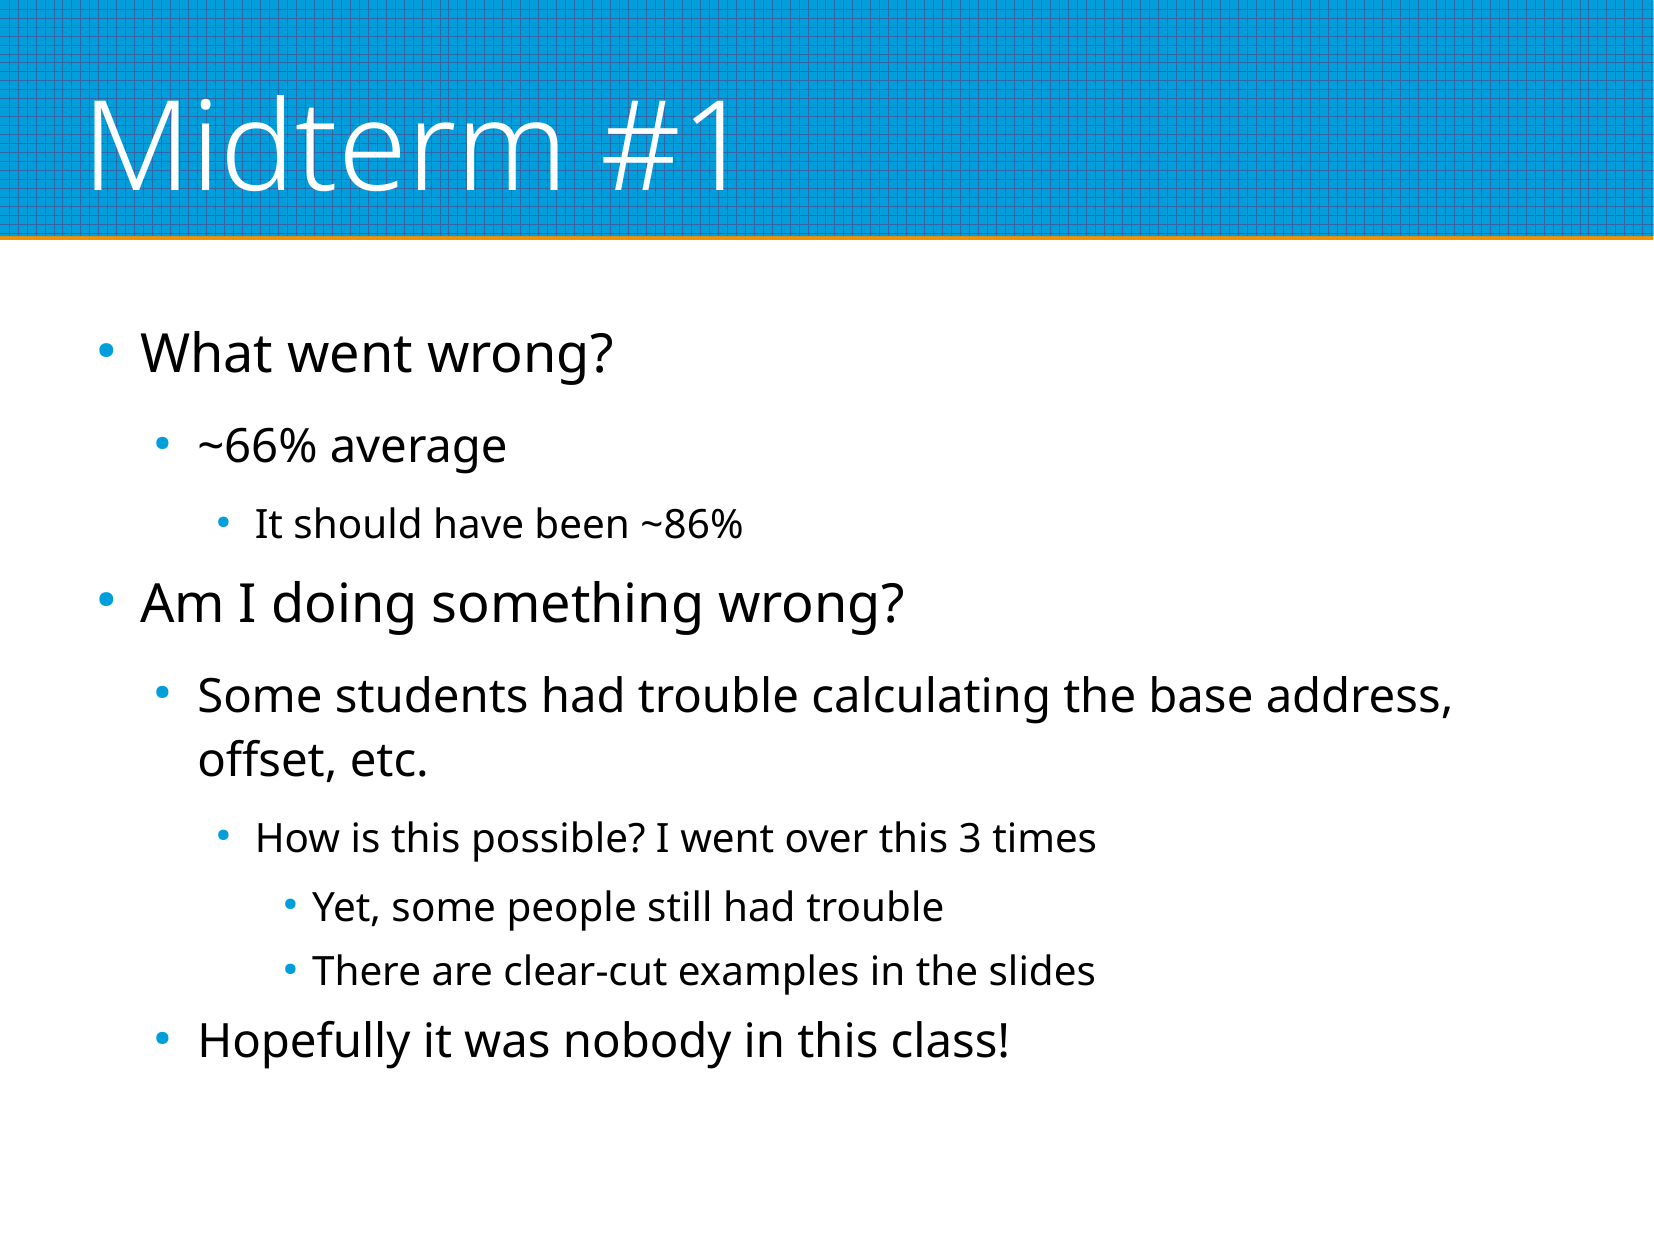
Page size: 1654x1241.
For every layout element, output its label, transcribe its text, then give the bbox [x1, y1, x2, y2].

title Midterm #1 [82, 19, 1571, 227]
list What went wrong? ~66% average It should have been ~86% Am I doing something wrong? Some students had trouble calculating the base address, offset, etc. How is this possible? I went over this 3 times Yet, some people still had trouble There are clear-cut examples in the slides Hopefully it was nobody in this class! [82, 314, 1563, 1081]
